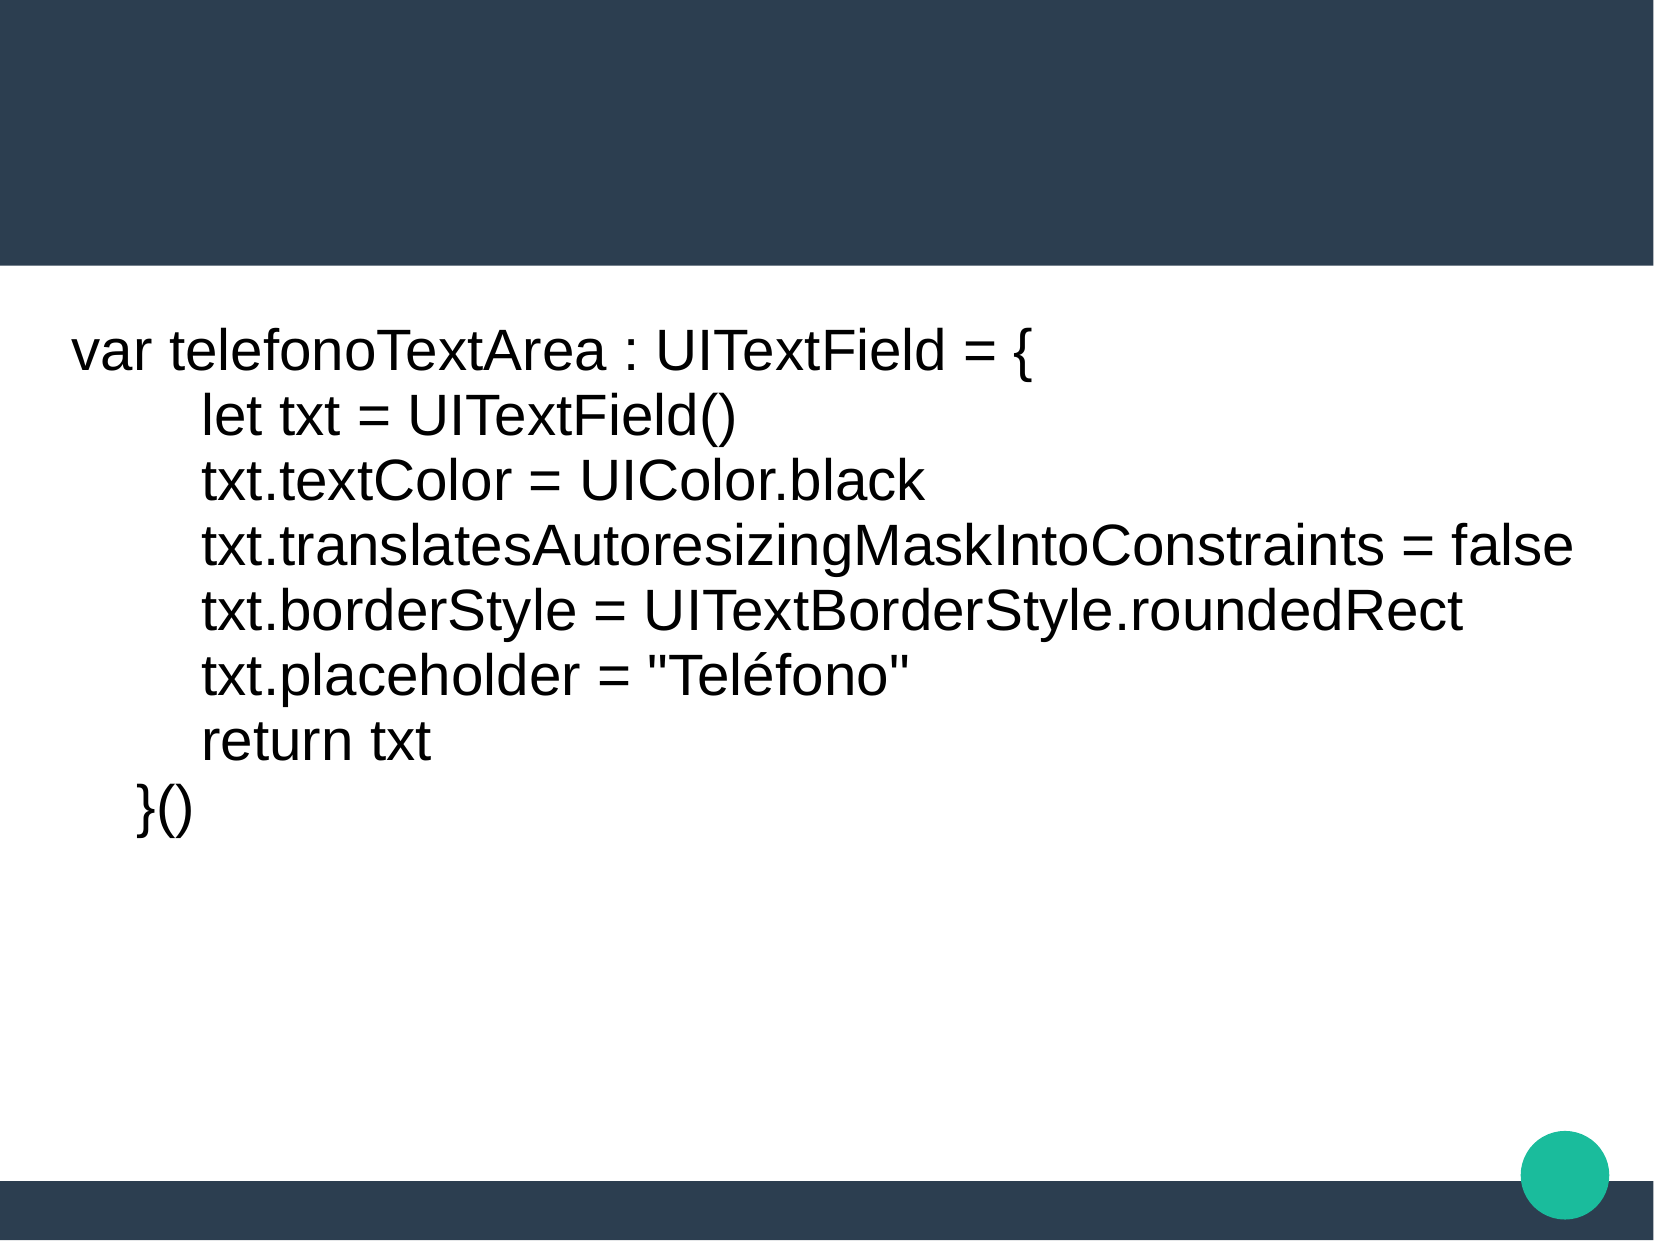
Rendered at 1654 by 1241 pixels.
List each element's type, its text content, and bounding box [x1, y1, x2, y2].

text_box var telefonoTextArea : UITextField = { let txt = UITextField() txt.textColor = UIColor.black txt.translatesAutoresizingMaskIntoConstraints = false txt.borderStyle = UITextBorderStyle.roundedRect txt.placeholder = "Teléfono" return txt }() [56, 310, 1619, 1170]
